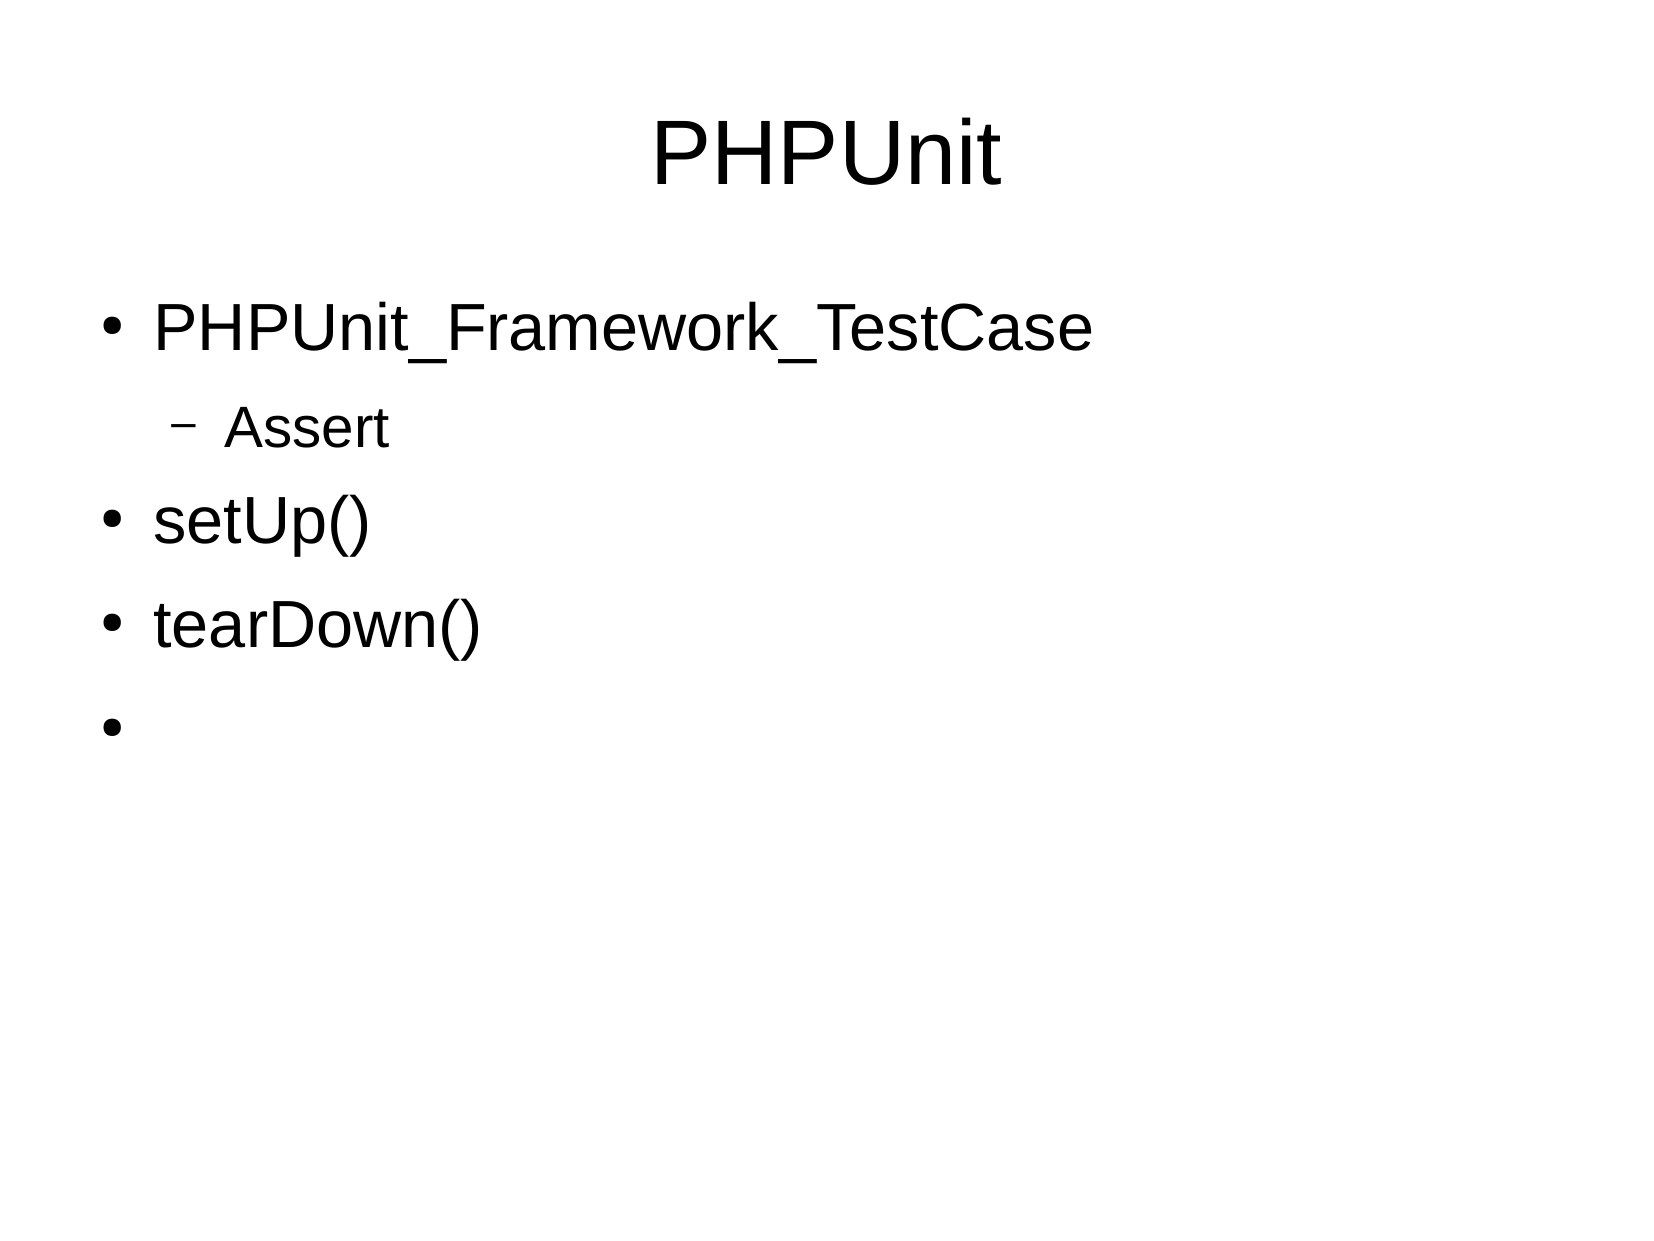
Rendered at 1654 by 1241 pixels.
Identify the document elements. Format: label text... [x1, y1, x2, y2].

title PHPUnit [82, 49, 1571, 257]
list PHPUnit_Framework_TestCase Assert setUp() tearDown() [82, 290, 1571, 1010]
